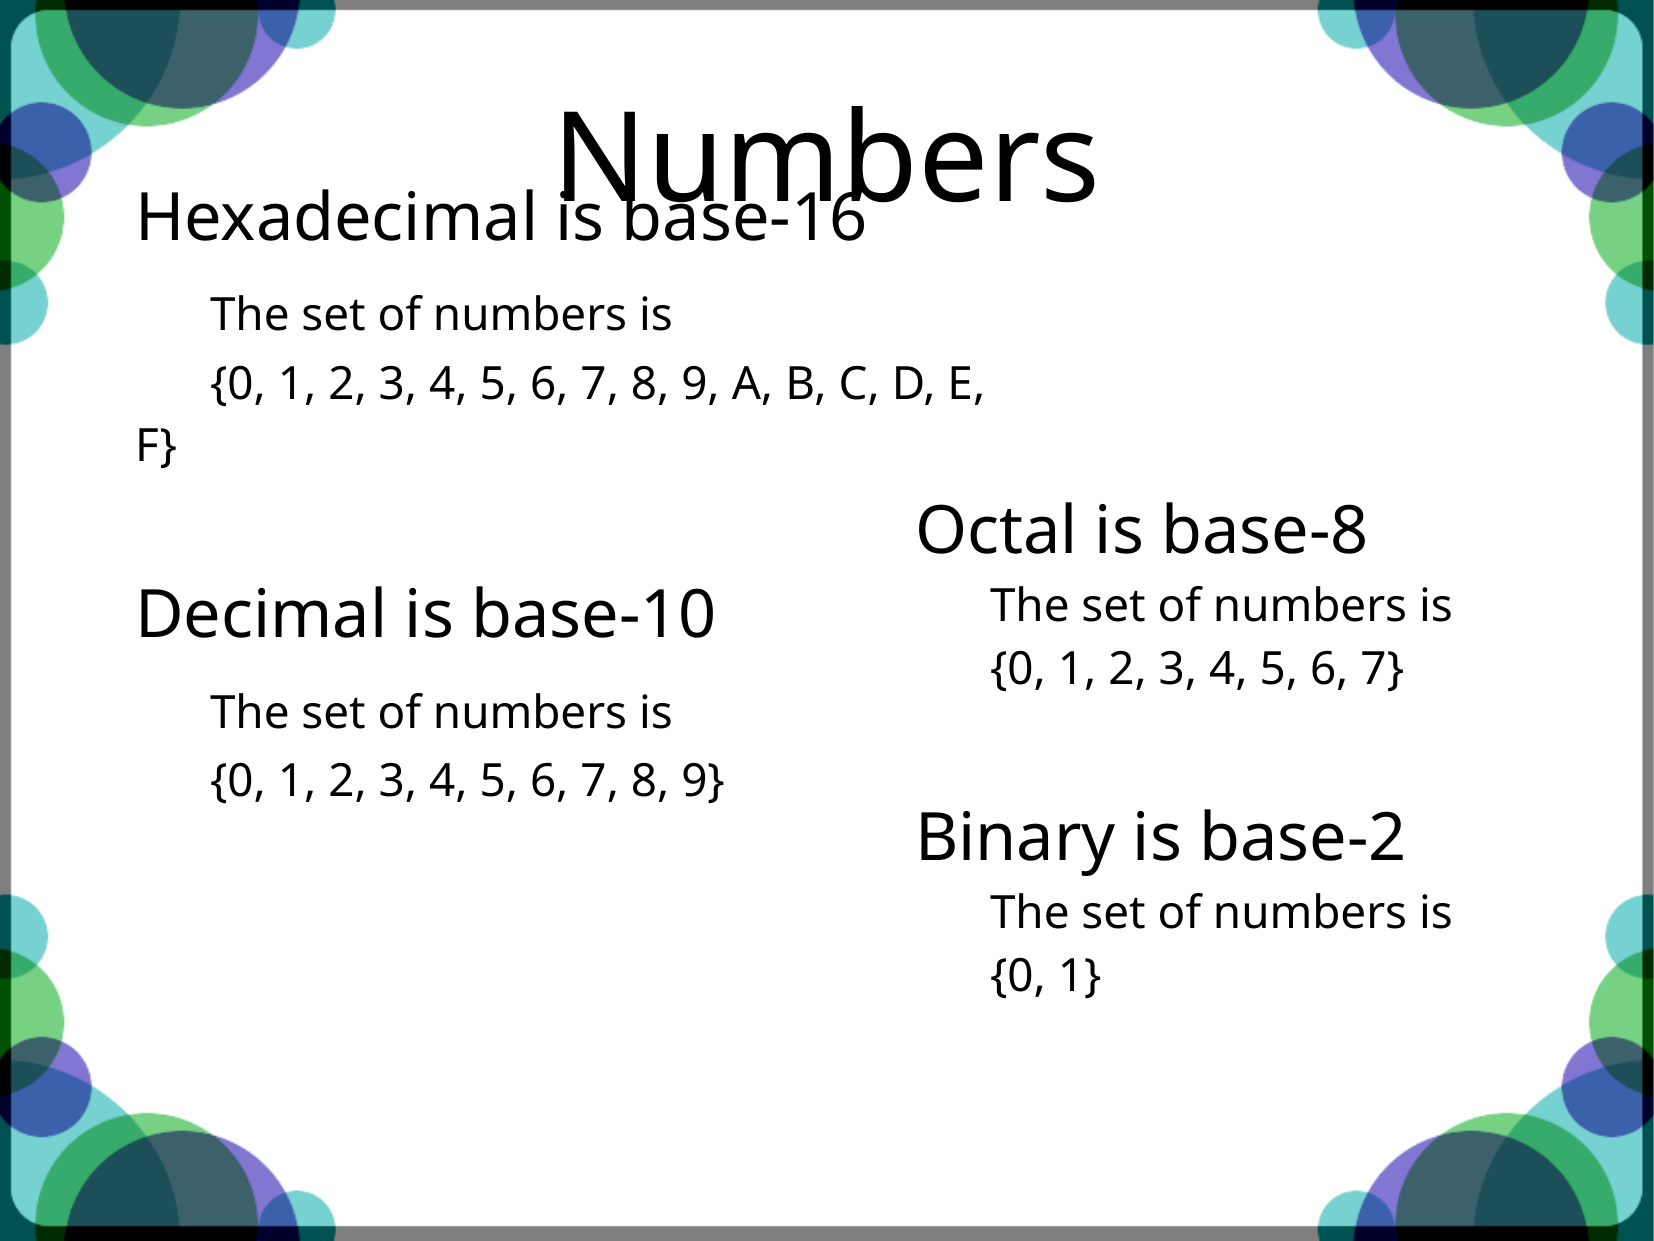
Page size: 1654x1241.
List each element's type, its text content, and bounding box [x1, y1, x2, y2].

text_box Octal is base-8 The set of numbers is {0, 1, 2, 3, 4, 5, 6, 7} Binary is base-2 The set of numbers is {0, 1} [915, 528, 1531, 959]
subtitle Hexadecimal is base-16 The set of numbers is {0, 1, 2, 3, 4, 5, 6, 7, 8, 9, A, B, C, D, E, F} Decimal is base-10 The set of numbers is {0, 1, 2, 3, 4, 5, 6, 7, 8, 9} [135, 256, 1013, 785]
title Numbers [82, 49, 1571, 257]
picture [0, 0, 1654, 1241]
